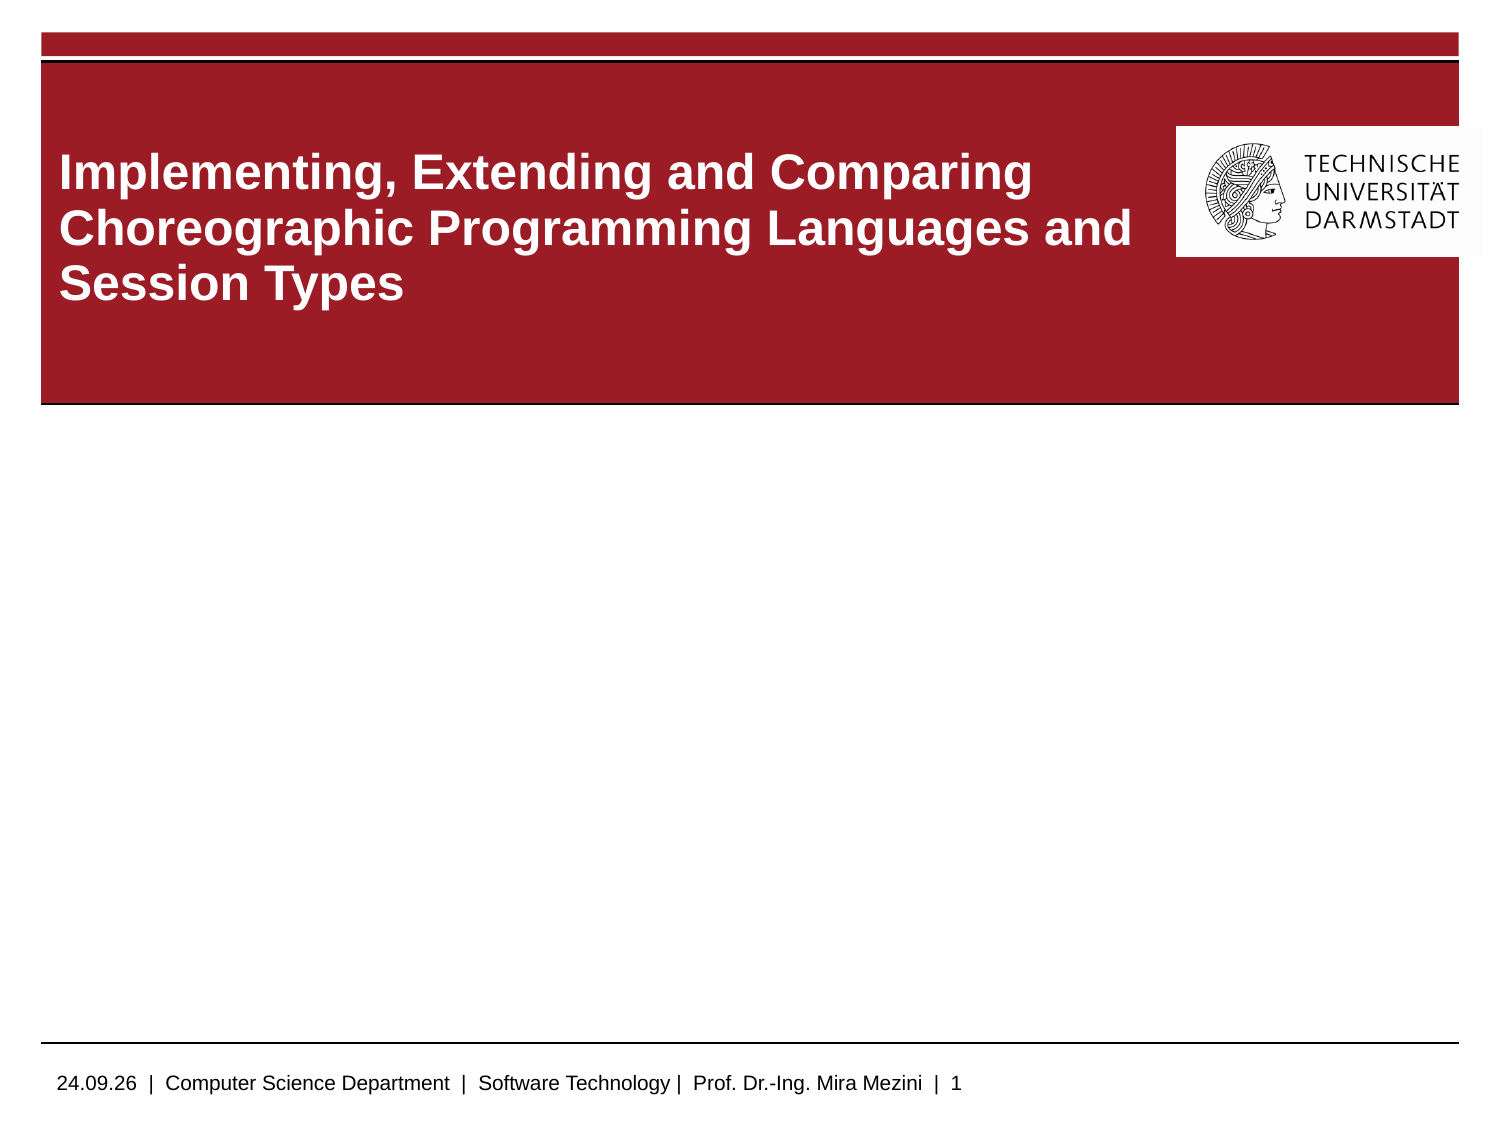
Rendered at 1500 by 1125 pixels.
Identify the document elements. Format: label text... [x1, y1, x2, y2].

title Implementing, Extending and Comparing Choreographic Programming Languages and Session Types [59, 65, 1149, 390]
